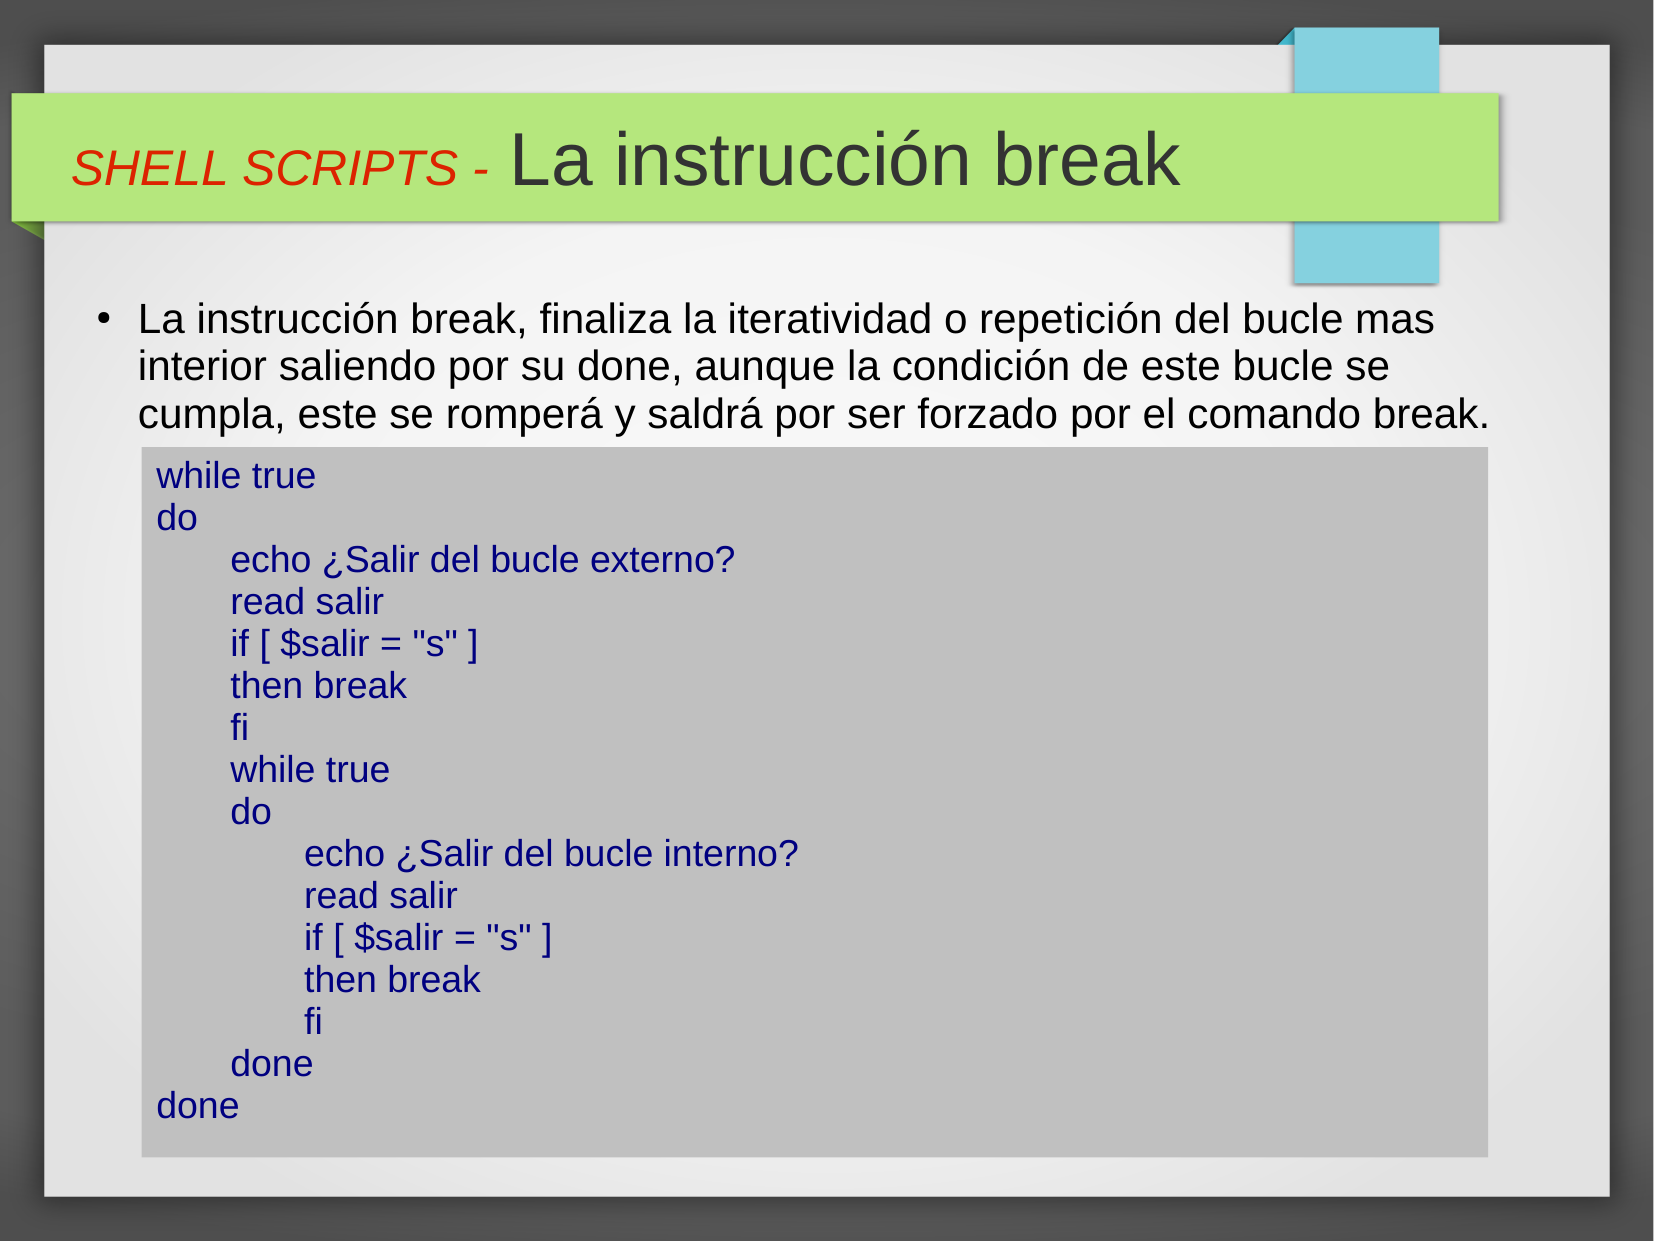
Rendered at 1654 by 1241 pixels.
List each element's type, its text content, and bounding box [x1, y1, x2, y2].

list La instrucción break, finaliza la iteratividad o repetición del bucle mas interior saliendo por su done, aunque la condición de este bucle se cumpla, este se romperá y saldrá por ser forzado por el comando break. [82, 295, 1538, 472]
text_box while true do echo ¿Salir del bucle externo? read salir if [ $salir = "s" ] then break fi while true do echo ¿Salir del bucle interno? read salir if [ $salir = "s" ] then break fi done done [141, 447, 1489, 1158]
picture [0, 0, 1654, 1241]
title SHELL SCRIPTS - La instrucción break [70, 106, 1229, 213]
